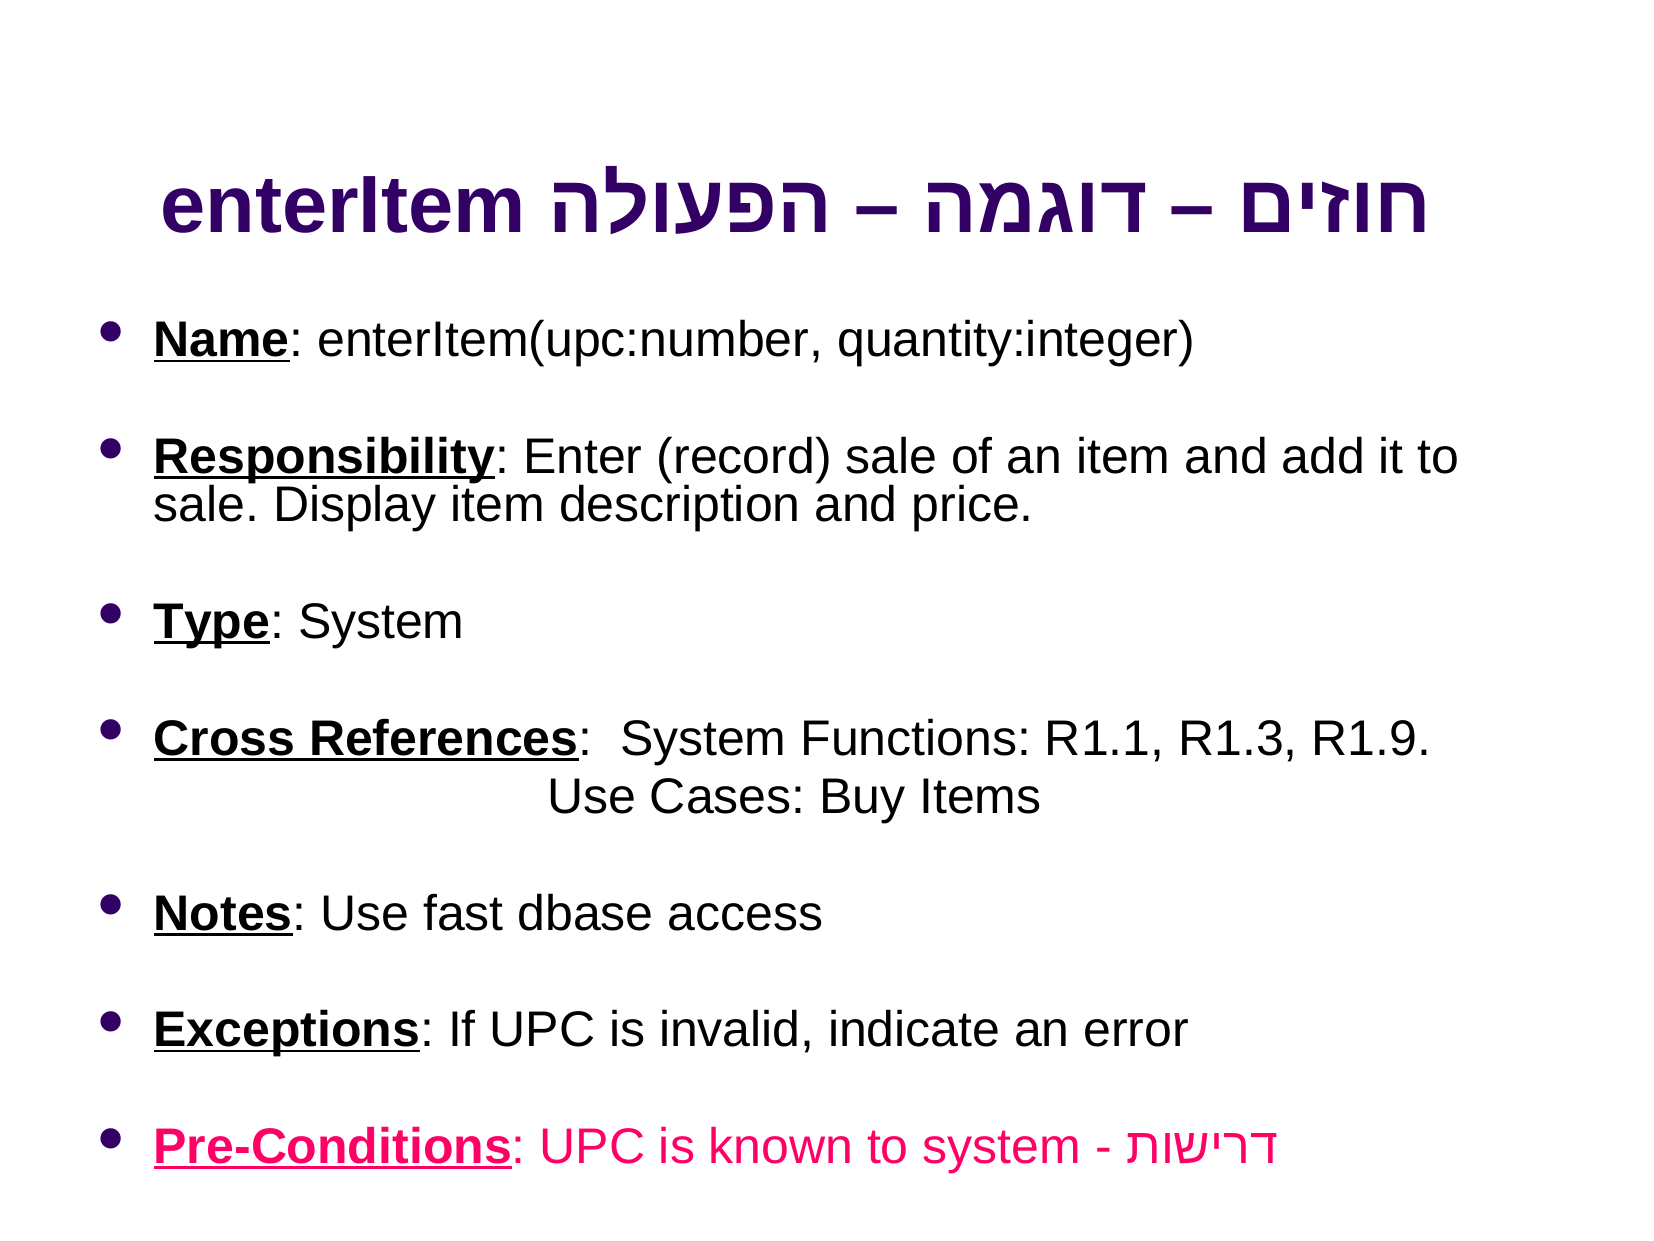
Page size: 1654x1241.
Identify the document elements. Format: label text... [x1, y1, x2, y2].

title חוזים – דוגמה – הפעולה enterItem [82, 22, 1447, 257]
list Name: enterItem(upc:number, quantity:integer) Responsibility: Enter (record) sale of an item and add it to sale. Display item description and price. Type: System Cross References: System Functions: R1.1, R1.3, R1.9. Use Cases: Buy Items Notes: Use fast dbase access Exceptions: If UPC is invalid, indicate an error Pre-Conditions: UPC is known to system - דרישות [82, 310, 1571, 1200]
